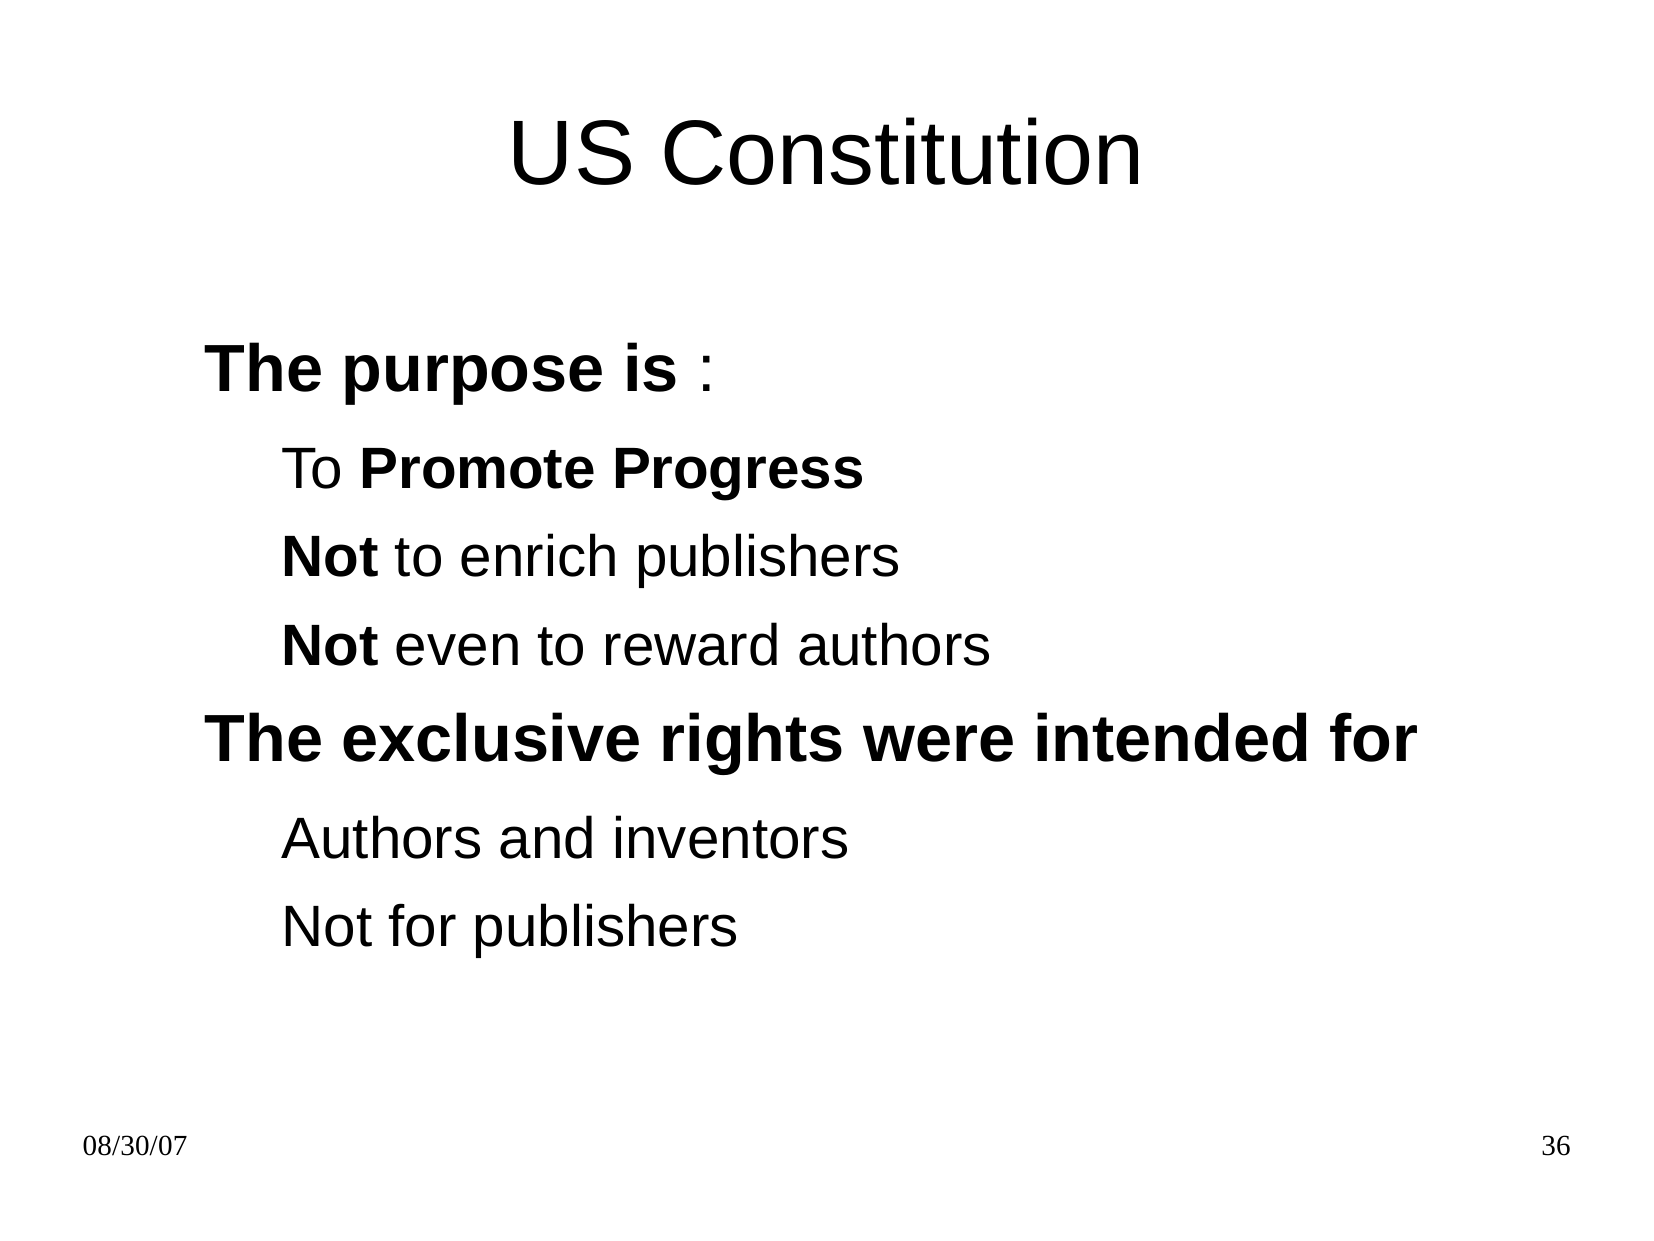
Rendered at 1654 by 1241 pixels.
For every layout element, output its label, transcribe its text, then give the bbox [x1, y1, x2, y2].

list The purpose is : To Promote Progress Not to enrich publishers Not even to reward authors The exclusive rights were intended for Authors and inventors Not for publishers [187, 331, 1487, 1013]
title US Constitution [82, 49, 1571, 257]
